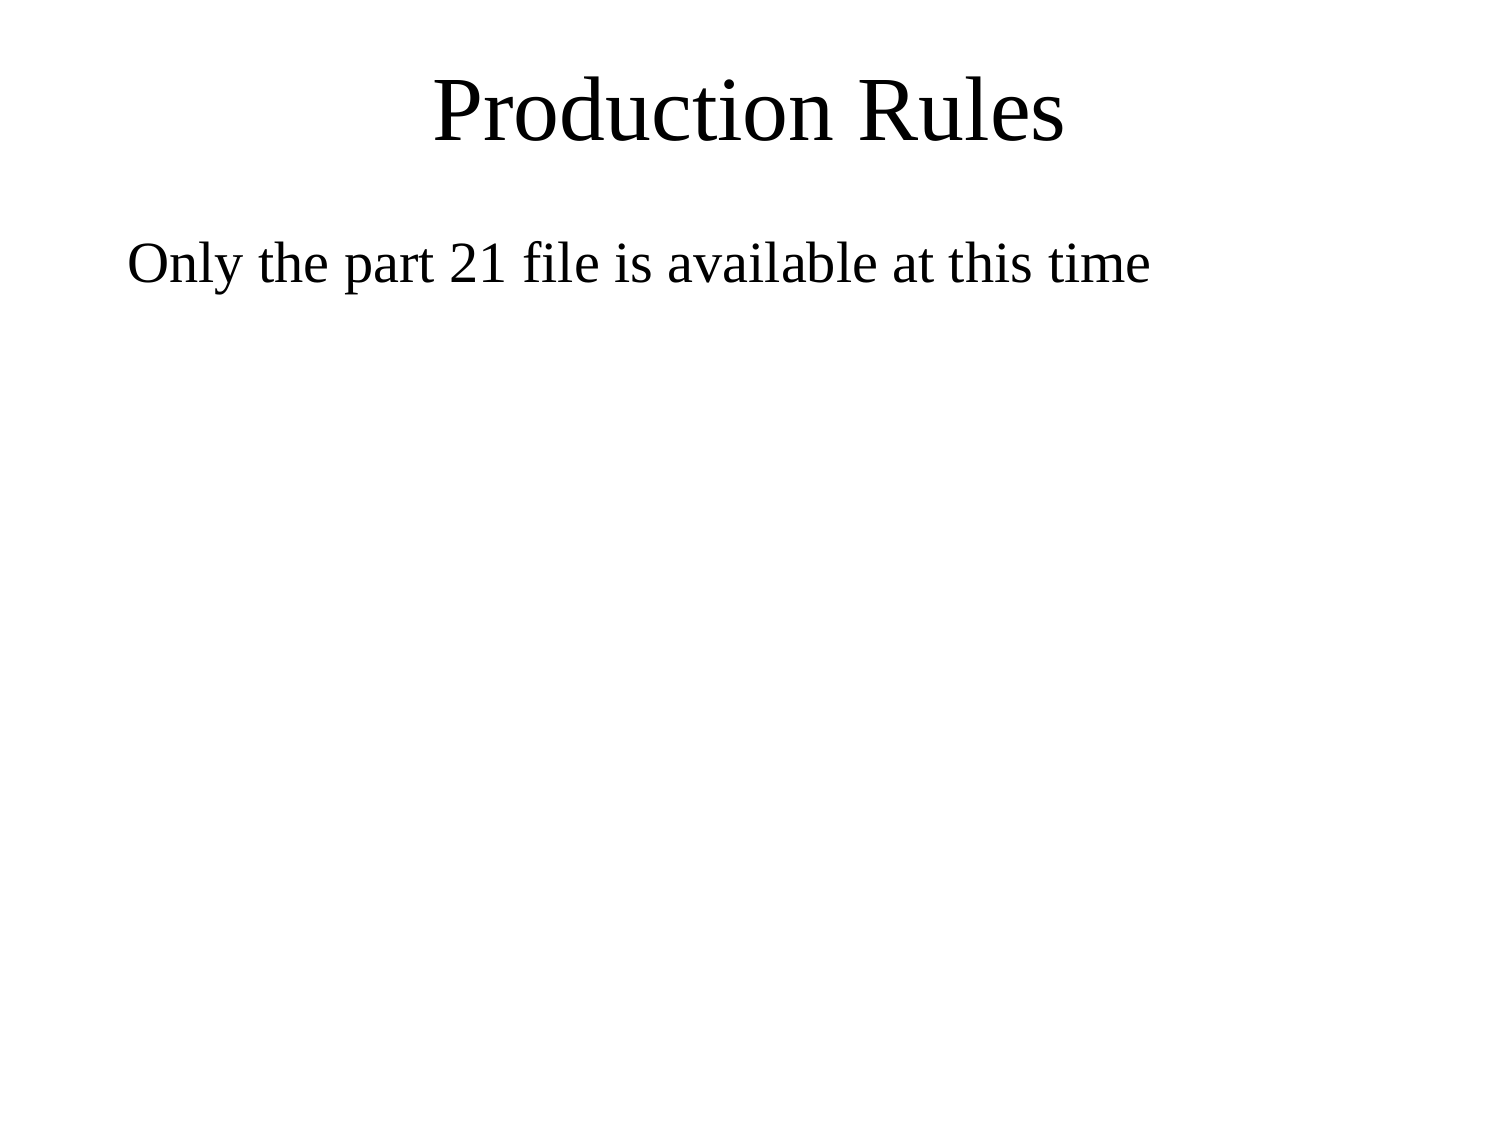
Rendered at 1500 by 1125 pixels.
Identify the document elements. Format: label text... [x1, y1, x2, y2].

title Production Rules [112, 15, 1388, 203]
list Only the part 21 file is available at this time [112, 222, 1388, 376]
